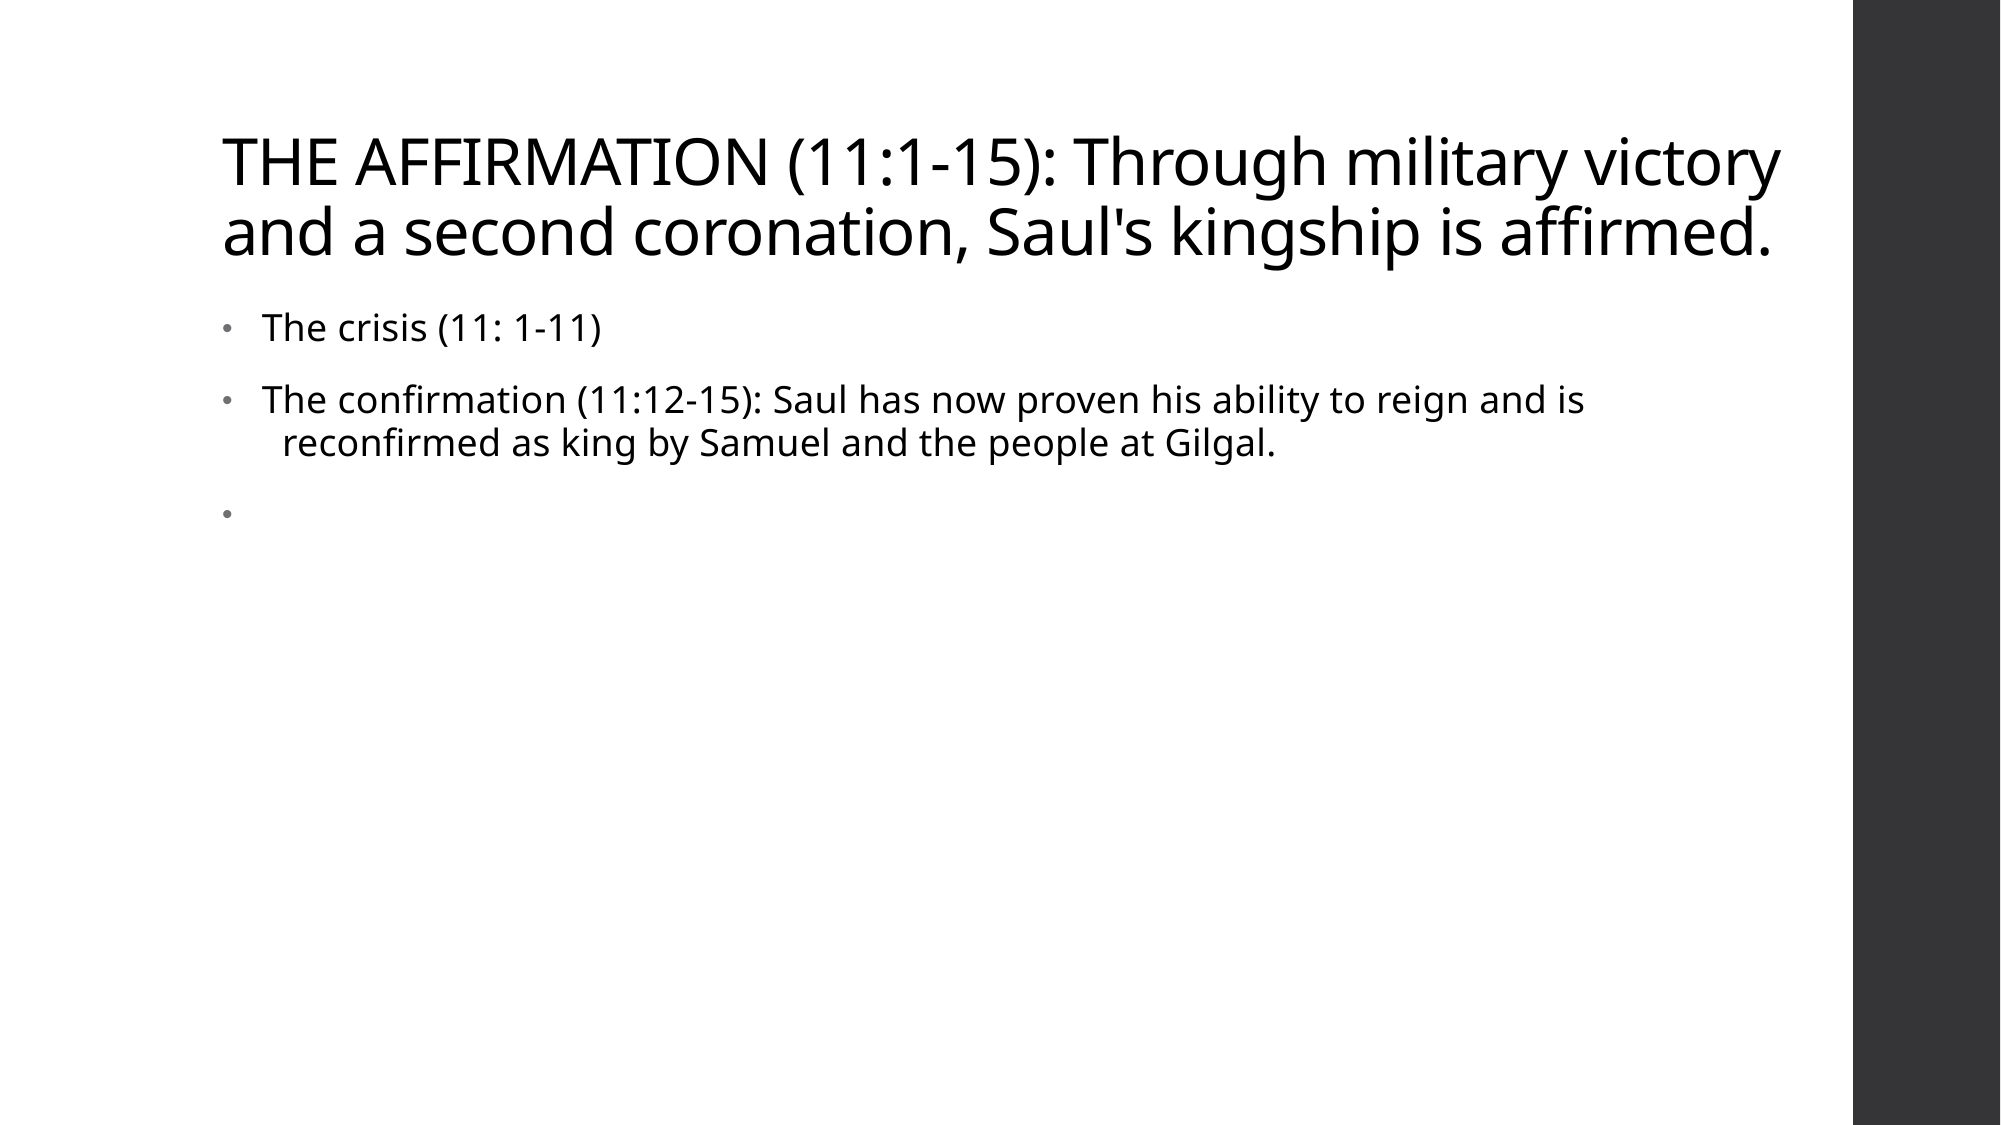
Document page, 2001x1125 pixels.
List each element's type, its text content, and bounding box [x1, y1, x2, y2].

list The crisis (11: 1-11) The confirmation (11:12-15): Saul has now proven his ability to reign and is reconfirmed as king by Samuel and the people at Gilgal. [206, 299, 1617, 1014]
title THE AFFIRMATION (11:1-15): Through military victory and a second coronation, Saul's kingship is affirmed. [206, 60, 1797, 278]
